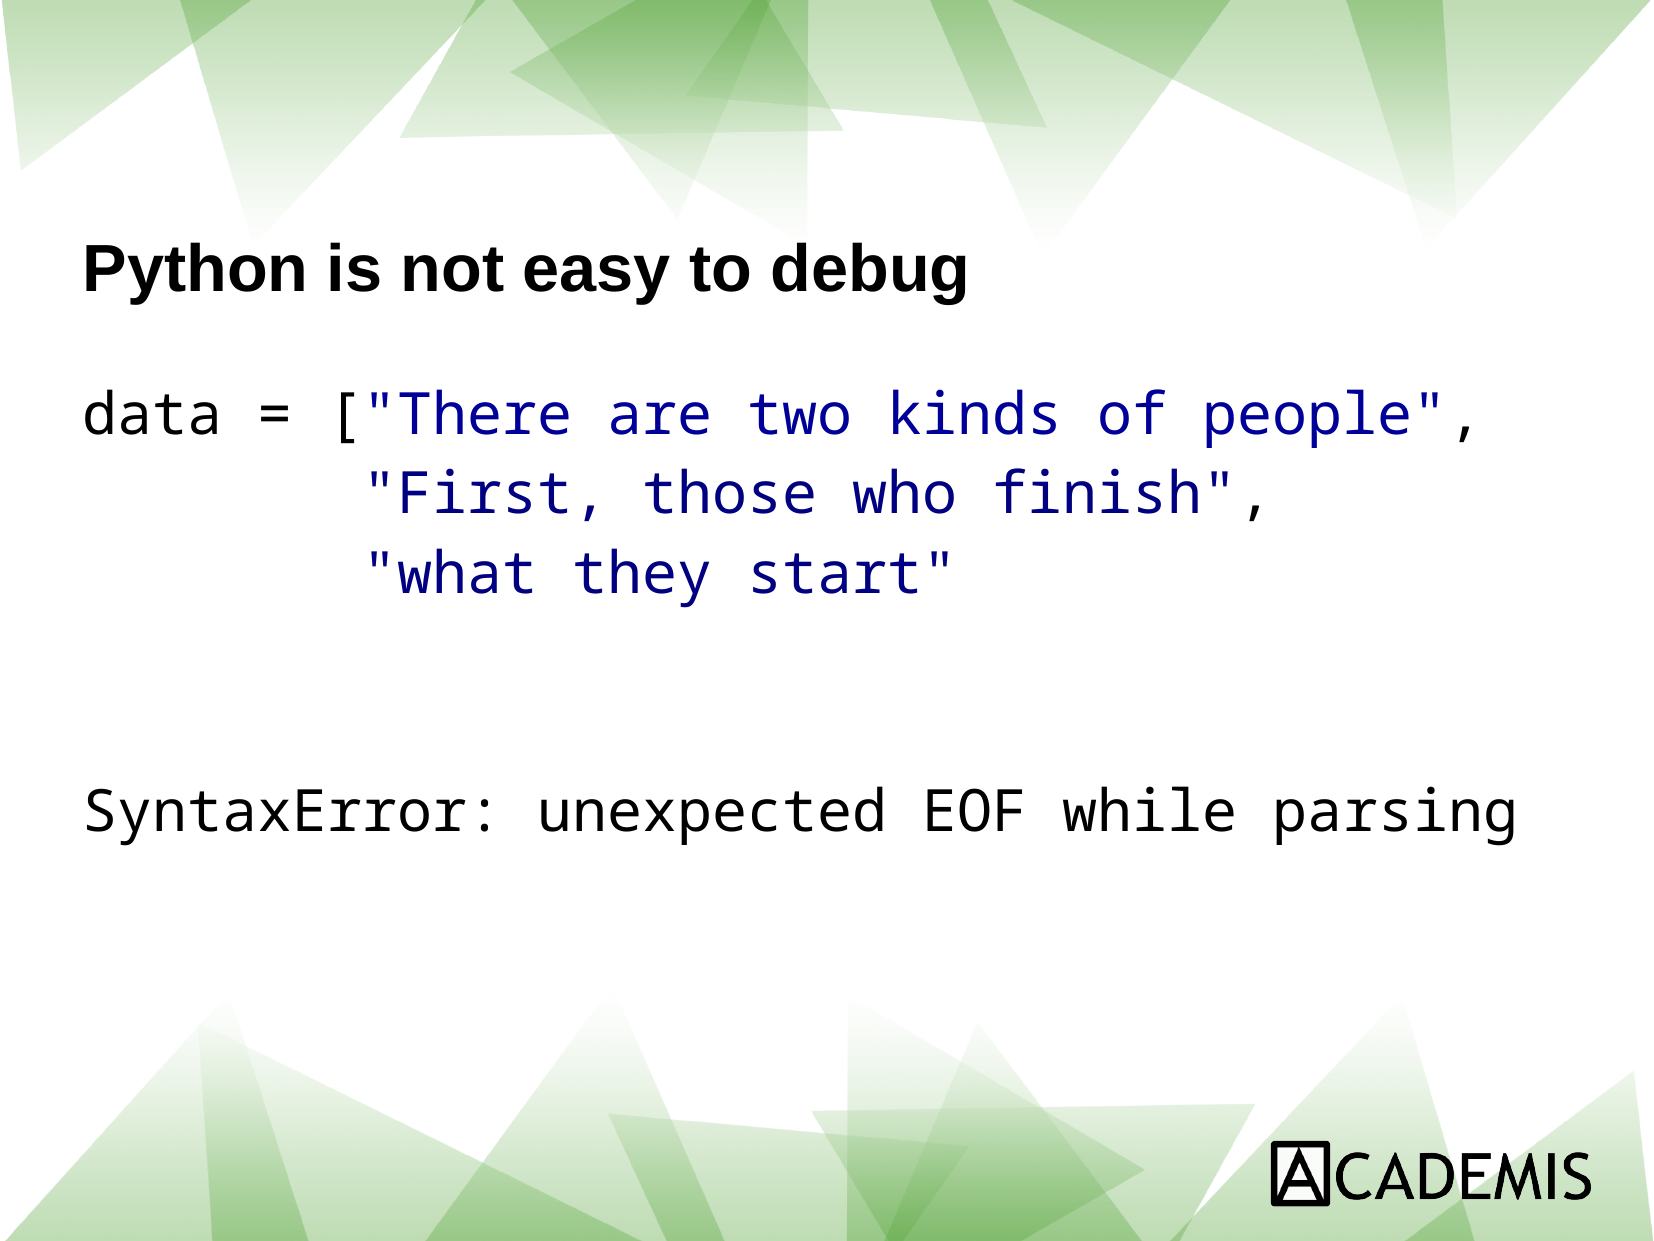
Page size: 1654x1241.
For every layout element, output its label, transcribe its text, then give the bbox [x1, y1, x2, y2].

subtitle data = ["There are two kinds of people", "First, those who finish", "what they start" SyntaxError: unexpected EOF while parsing [82, 373, 1571, 1010]
picture [0, 0, 1654, 256]
picture [2, 985, 1653, 1241]
title Python is not easy to debug [82, 165, 1571, 373]
